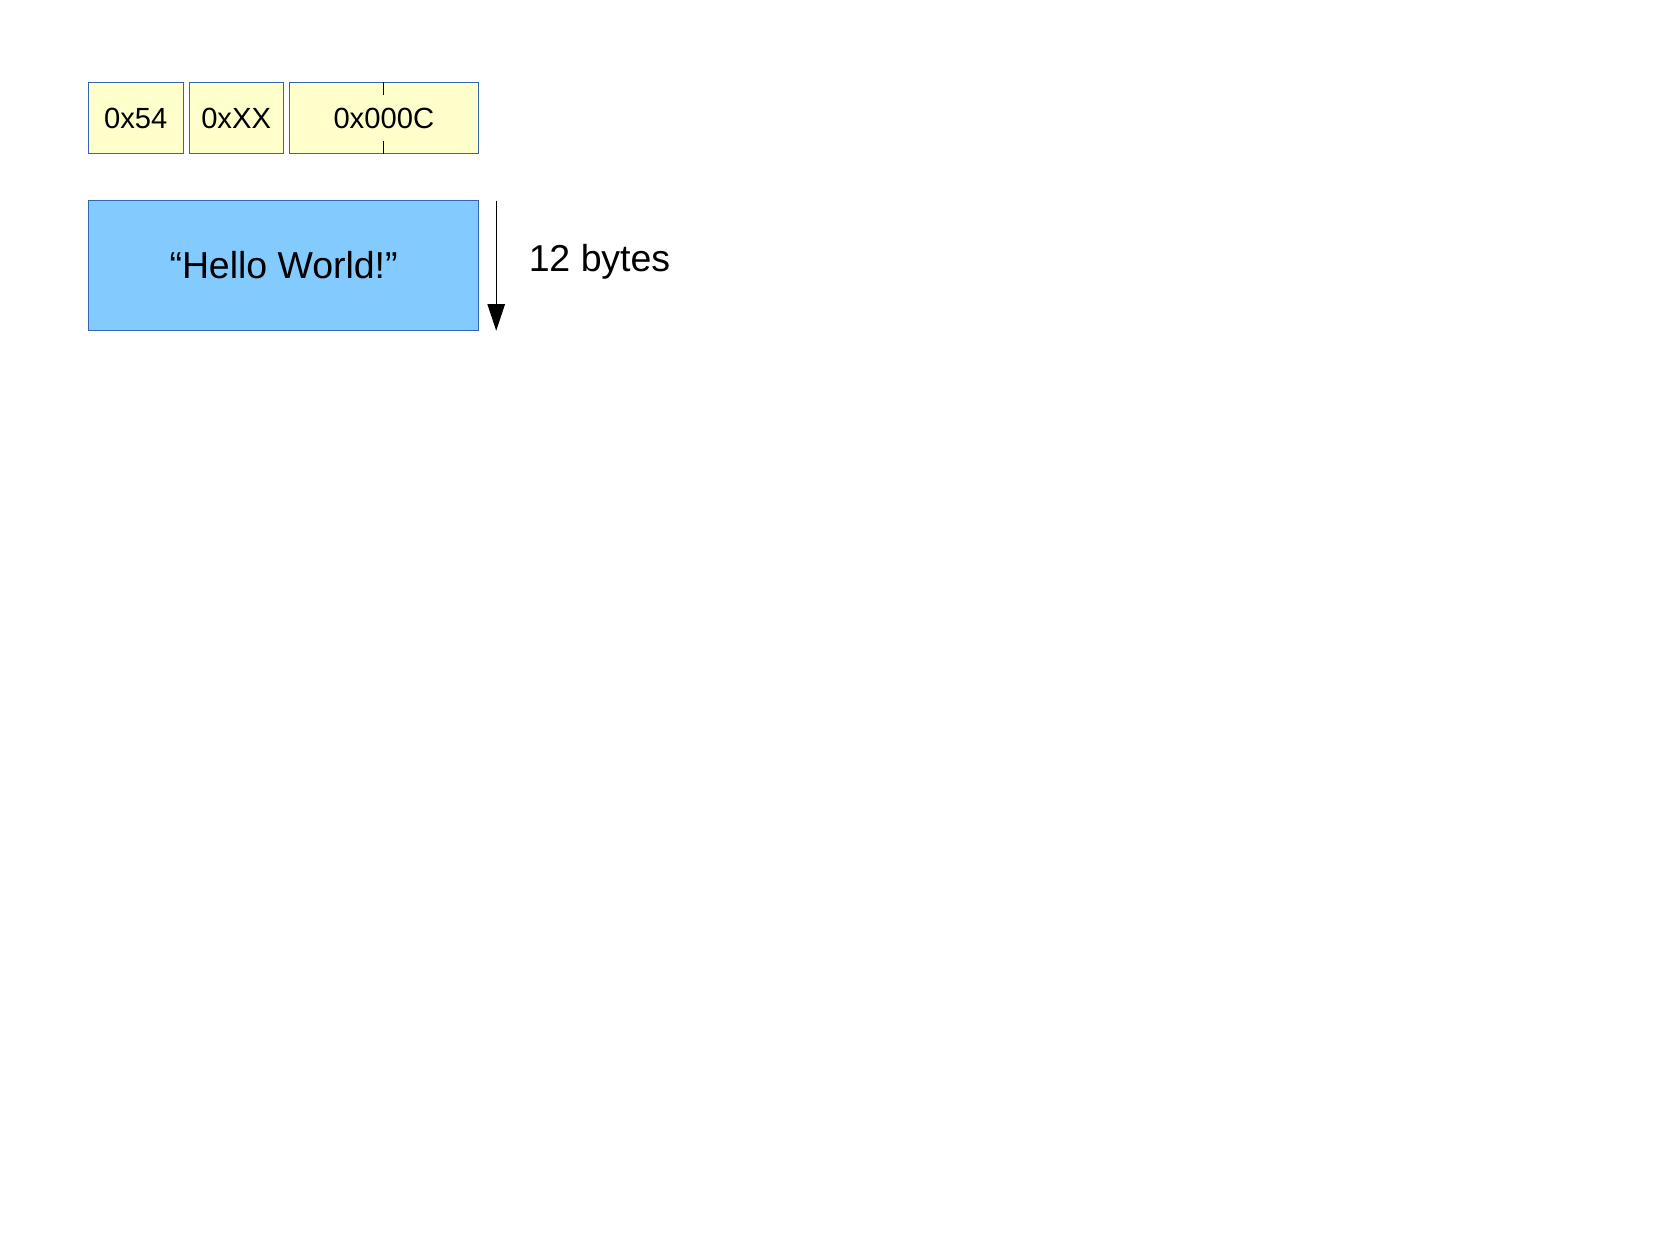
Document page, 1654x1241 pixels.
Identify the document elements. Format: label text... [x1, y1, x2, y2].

text_box 12 bytes [513, 230, 686, 288]
text_box “Hello World!” [88, 200, 479, 331]
text_box 0x54 [88, 82, 184, 154]
text_box 0xXX [189, 82, 284, 154]
text_box 0x000C [289, 82, 479, 154]
